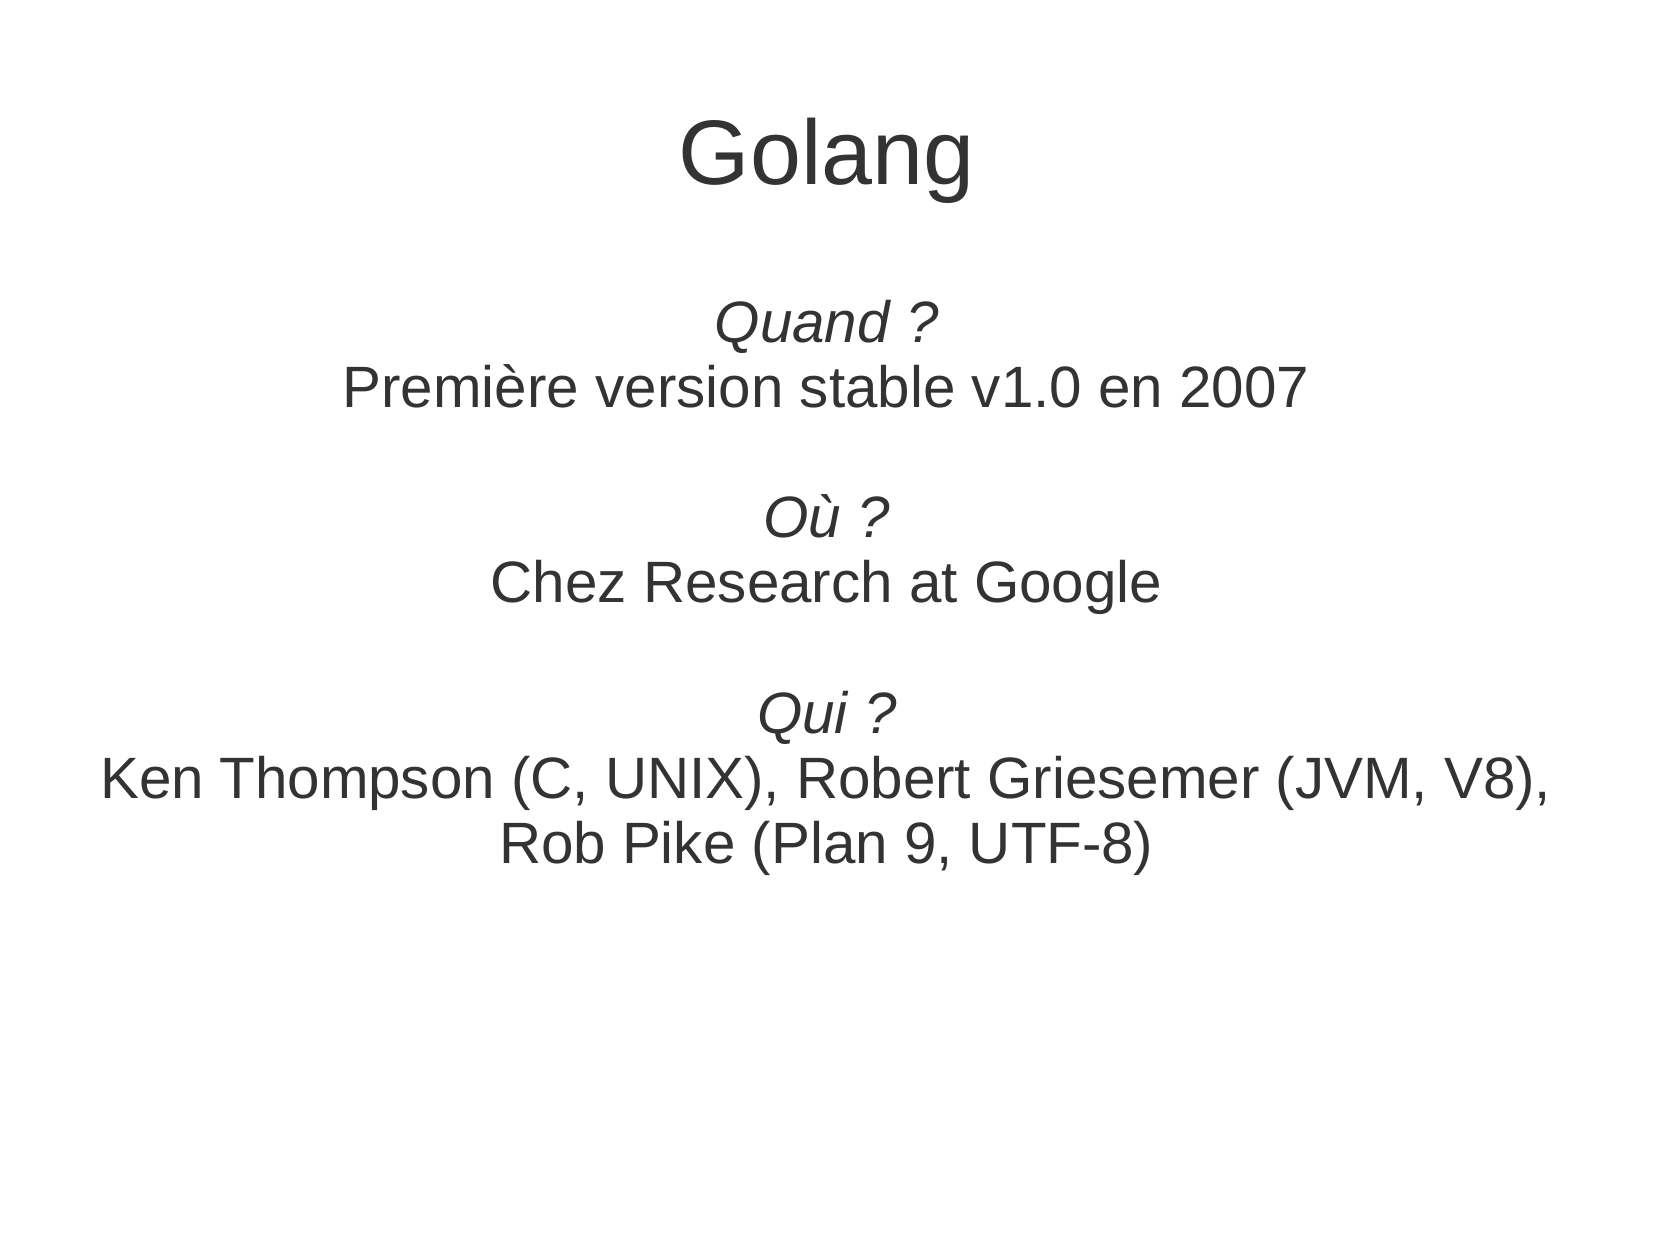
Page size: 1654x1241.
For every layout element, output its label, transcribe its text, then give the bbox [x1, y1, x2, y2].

title Golang [82, 49, 1571, 257]
subtitle Quand ? Première version stable v1.0 en 2007 Où ? Chez Research at Google Qui ? Ken Thompson (C, UNIX), Robert Griesemer (JVM, V8), Rob Pike (Plan 9, UTF-8) [82, 290, 1571, 1010]
